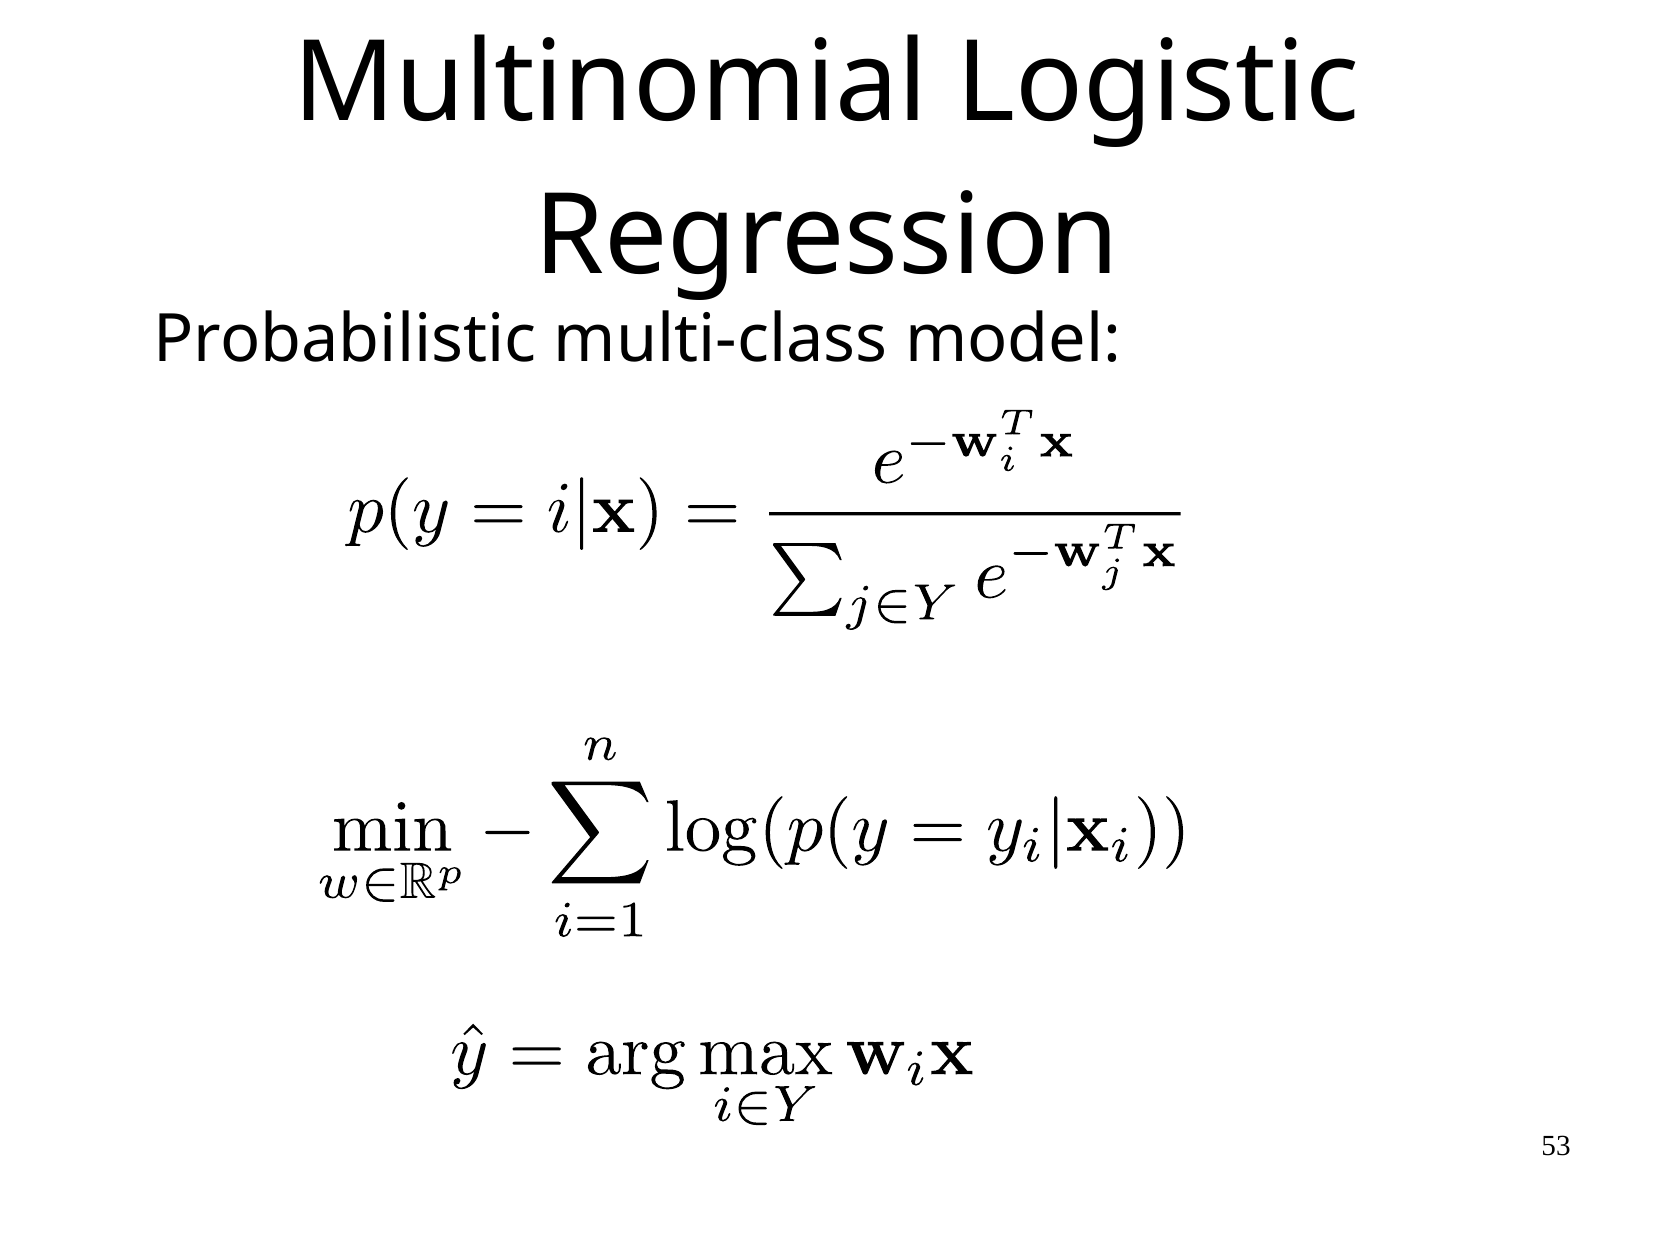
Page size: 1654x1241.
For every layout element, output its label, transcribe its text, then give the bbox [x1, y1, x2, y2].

text_box [317, 737, 1191, 938]
text_box [345, 409, 1181, 631]
list Probabilistic multi-class model: [82, 290, 1571, 1010]
title Multinomial Logistic Regression [82, 49, 1571, 257]
text_box [450, 1023, 974, 1126]
